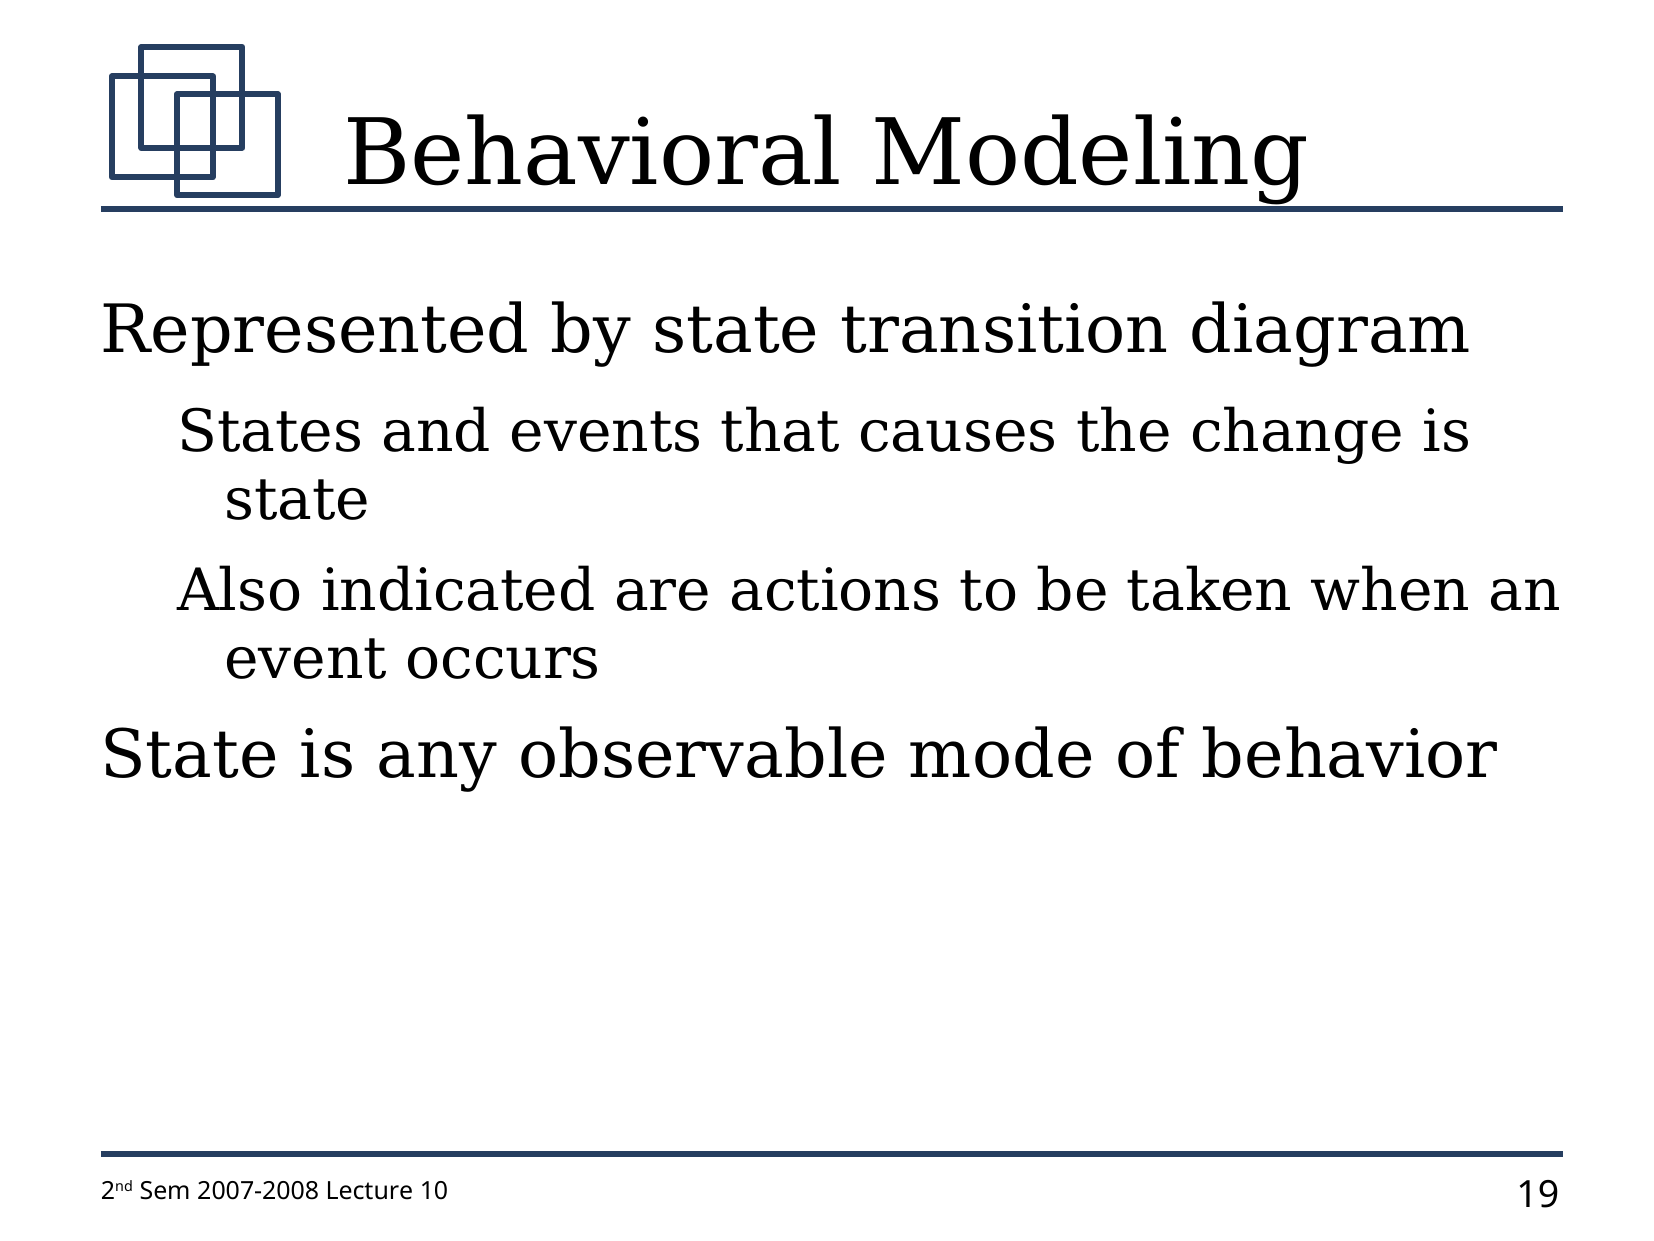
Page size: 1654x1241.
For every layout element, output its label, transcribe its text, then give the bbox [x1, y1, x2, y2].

list Represented by state transition diagram States and events that causes the change is state Also indicated are actions to be taken when an event occurs State is any observable mode of behavior [82, 290, 1571, 1109]
title Behavioral Modeling [82, 49, 1571, 257]
